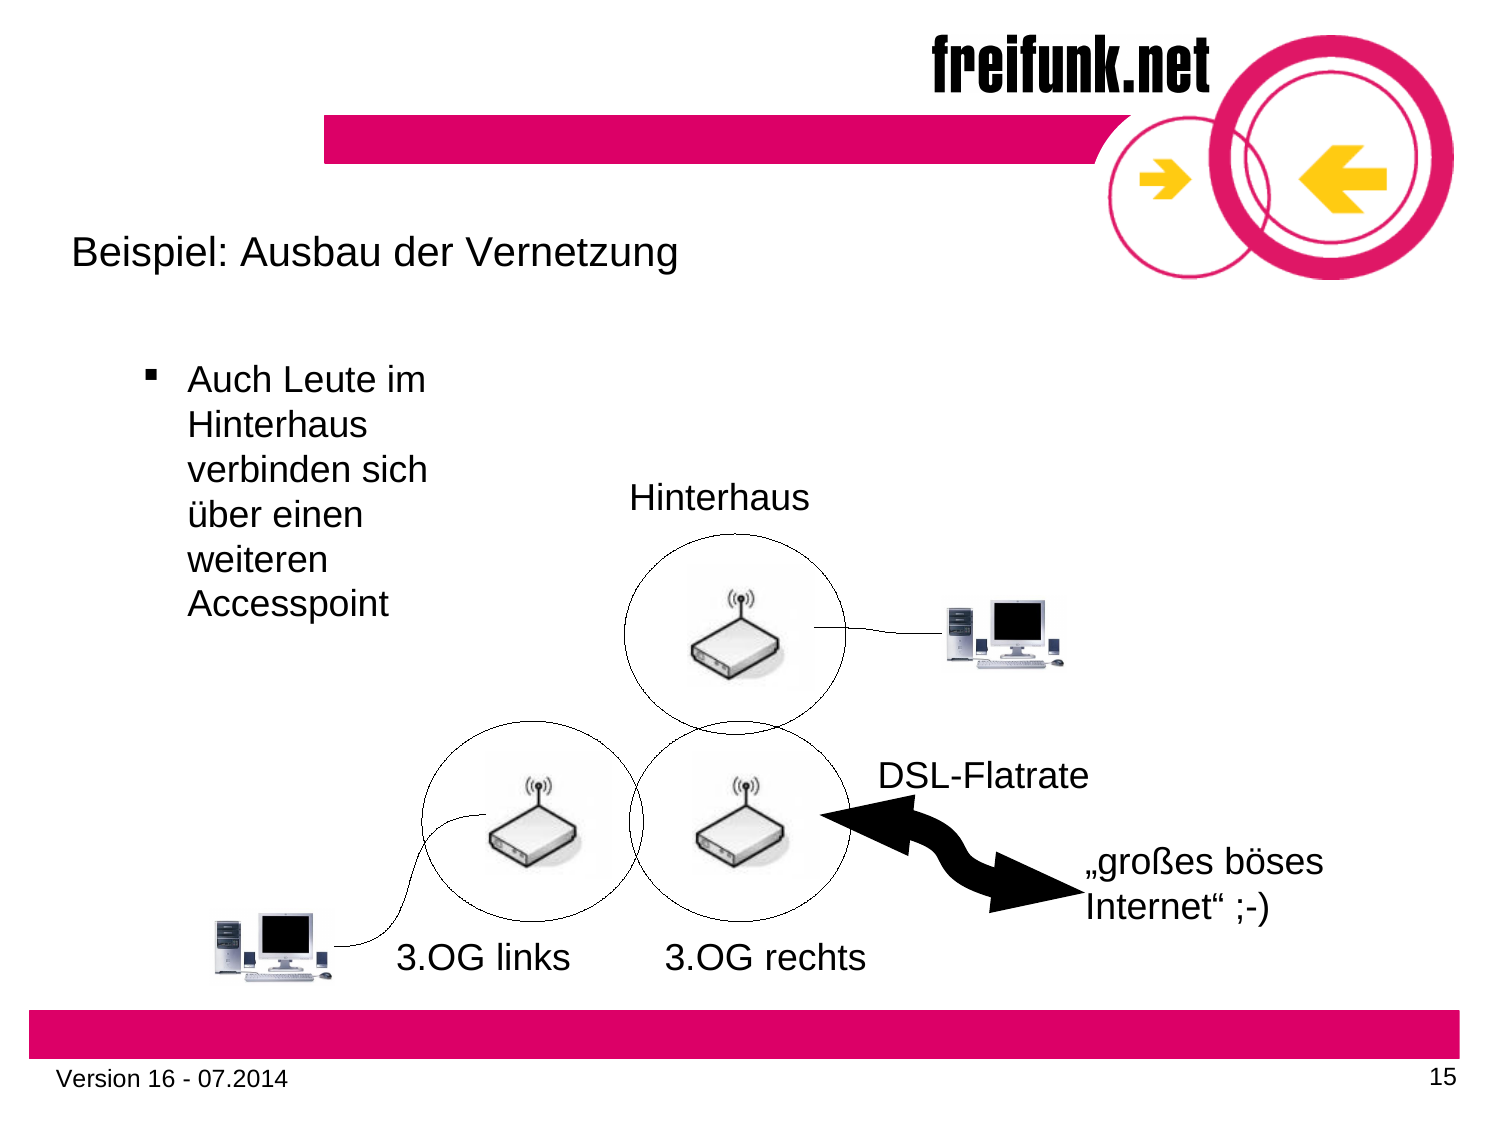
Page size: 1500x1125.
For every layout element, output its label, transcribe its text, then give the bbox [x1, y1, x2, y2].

picture [687, 564, 815, 691]
text_box 3.OG rechts [664, 933, 897, 988]
text_box Beispiel: Ausbau der Vernetzung [71, 225, 1212, 297]
picture [692, 751, 820, 879]
text_box Auch Leute im Hinterhaus verbinden sich über einen weiteren Accesspoint [113, 277, 517, 915]
picture [932, 34, 1454, 280]
text_box DSL-Flatrate [877, 751, 1091, 794]
picture [209, 915, 335, 986]
text_box Hinterhaus [629, 473, 837, 527]
text_box „großes böses Internet“ ;-) [1085, 837, 1360, 948]
picture [941, 595, 1067, 673]
picture [517, 751, 612, 879]
text_box 3.OG links [396, 933, 597, 988]
